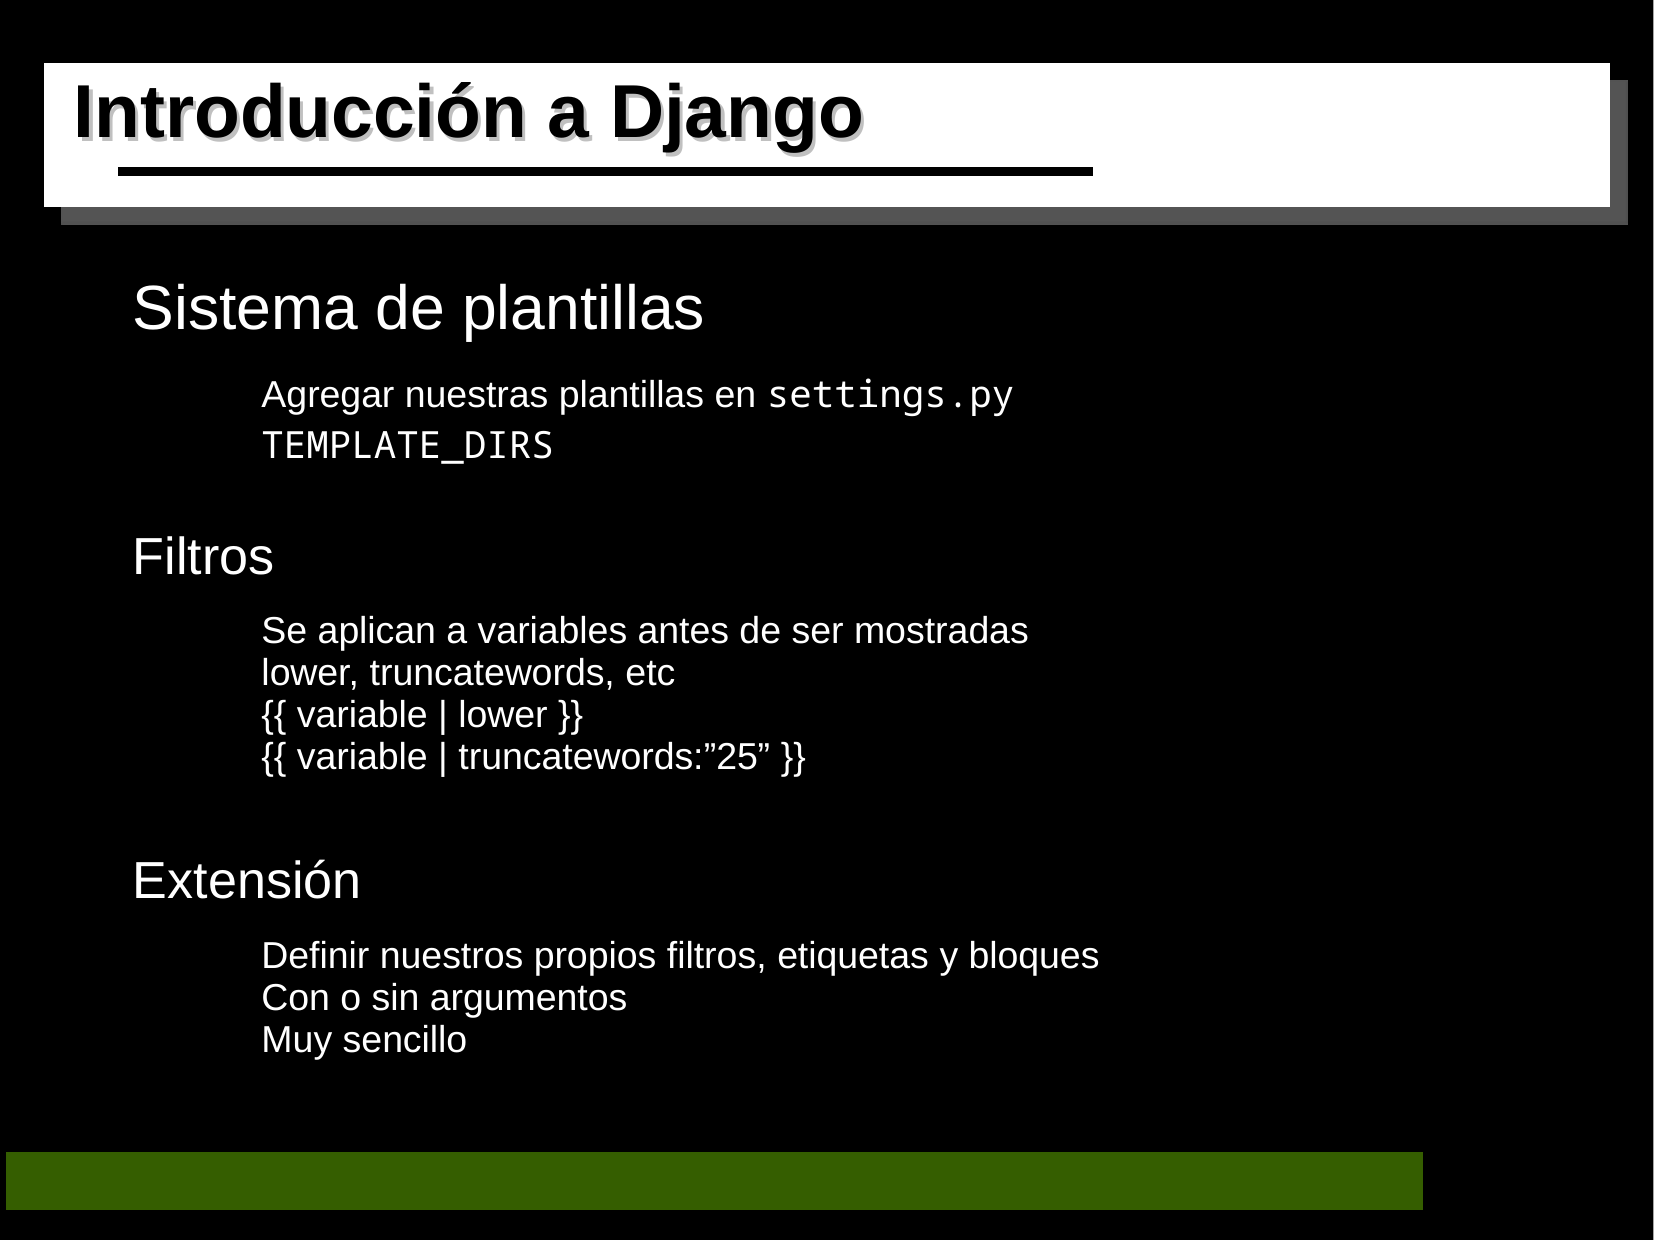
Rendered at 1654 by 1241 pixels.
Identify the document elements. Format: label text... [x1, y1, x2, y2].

text_box Filtros [118, 519, 290, 593]
text_box Introducción a Django [59, 62, 894, 184]
text_box Definir nuestros propios filtros, etiquetas y bloques Con o sin argumentos Muy sencillo [236, 927, 1447, 1070]
text_box Se aplican a variables antes de ser mostradas lower, truncatewords, etc {{ variable | lower }} {{ variable | truncatewords:”25” }} [236, 602, 1447, 786]
text_box [5, 1151, 1424, 1211]
text_box Agregar nuestras plantillas en settings.py TEMPLATE_DIRS [236, 360, 1447, 463]
text_box Extensión [118, 844, 377, 918]
text_box Sistema de plantillas [118, 265, 722, 351]
text_box [44, 63, 1610, 207]
